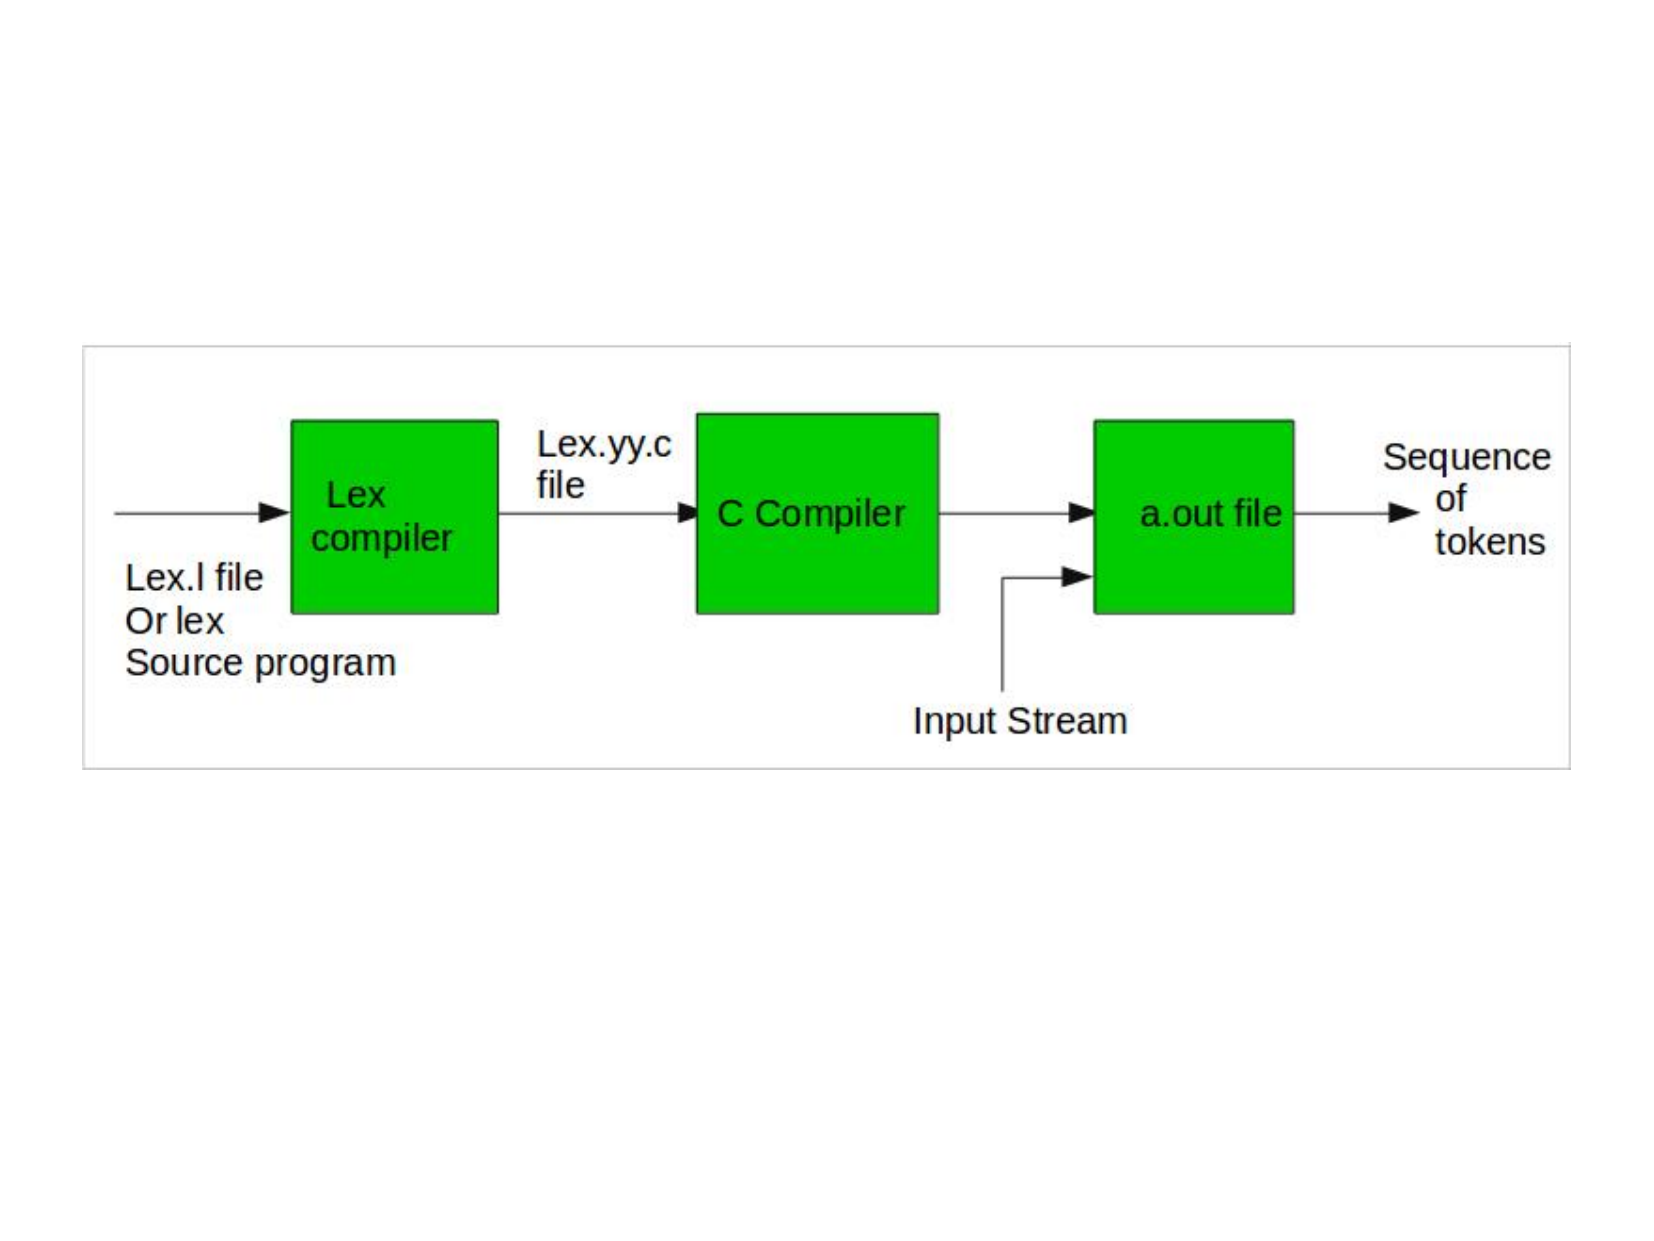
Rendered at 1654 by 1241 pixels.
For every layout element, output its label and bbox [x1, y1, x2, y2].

picture [82, 342, 1571, 770]
